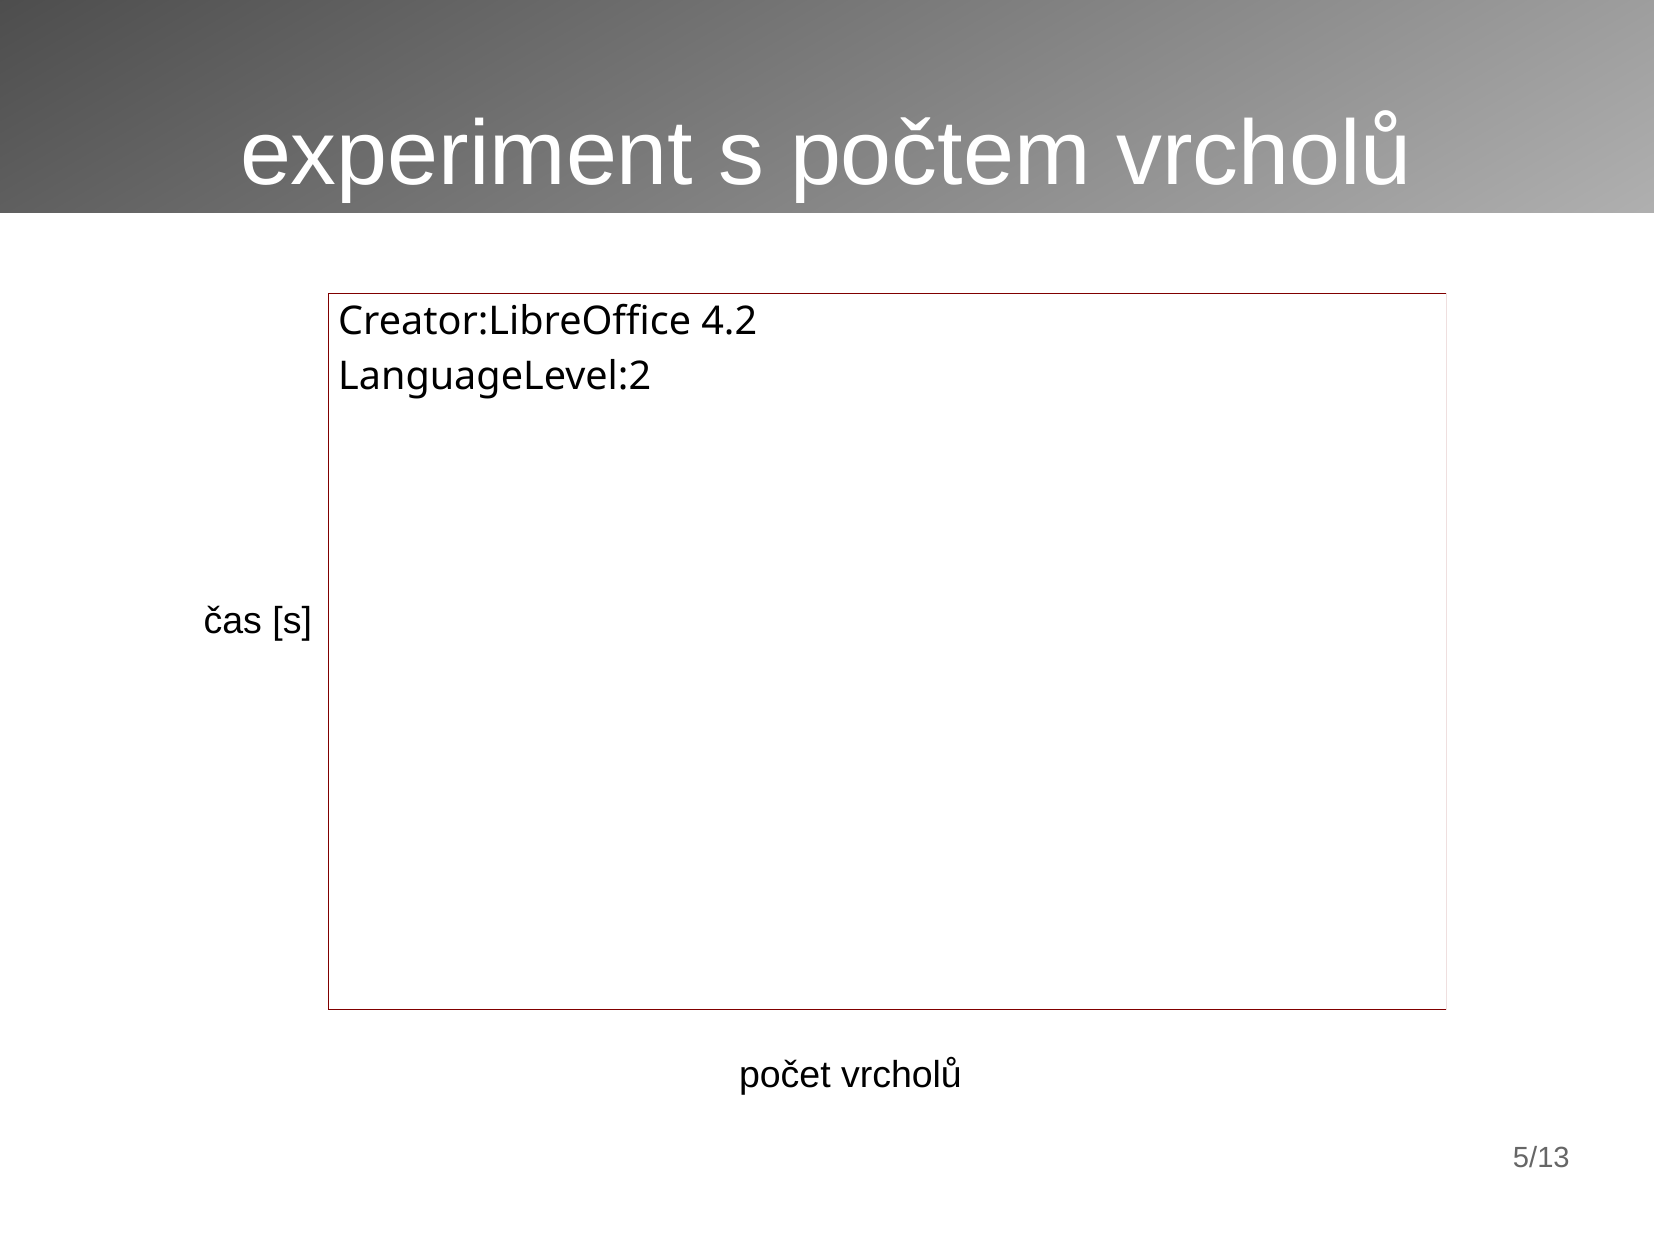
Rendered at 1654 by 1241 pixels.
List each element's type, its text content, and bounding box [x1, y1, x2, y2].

picture [325, 290, 1447, 1010]
text_box počet vrcholů [724, 1046, 977, 1104]
text_box <číslo>/13 [1346, 1133, 1654, 1182]
title experiment s počtem vrcholů [82, 49, 1571, 257]
text_box čas [s] [188, 591, 328, 649]
text_box [0, 0, 1654, 213]
